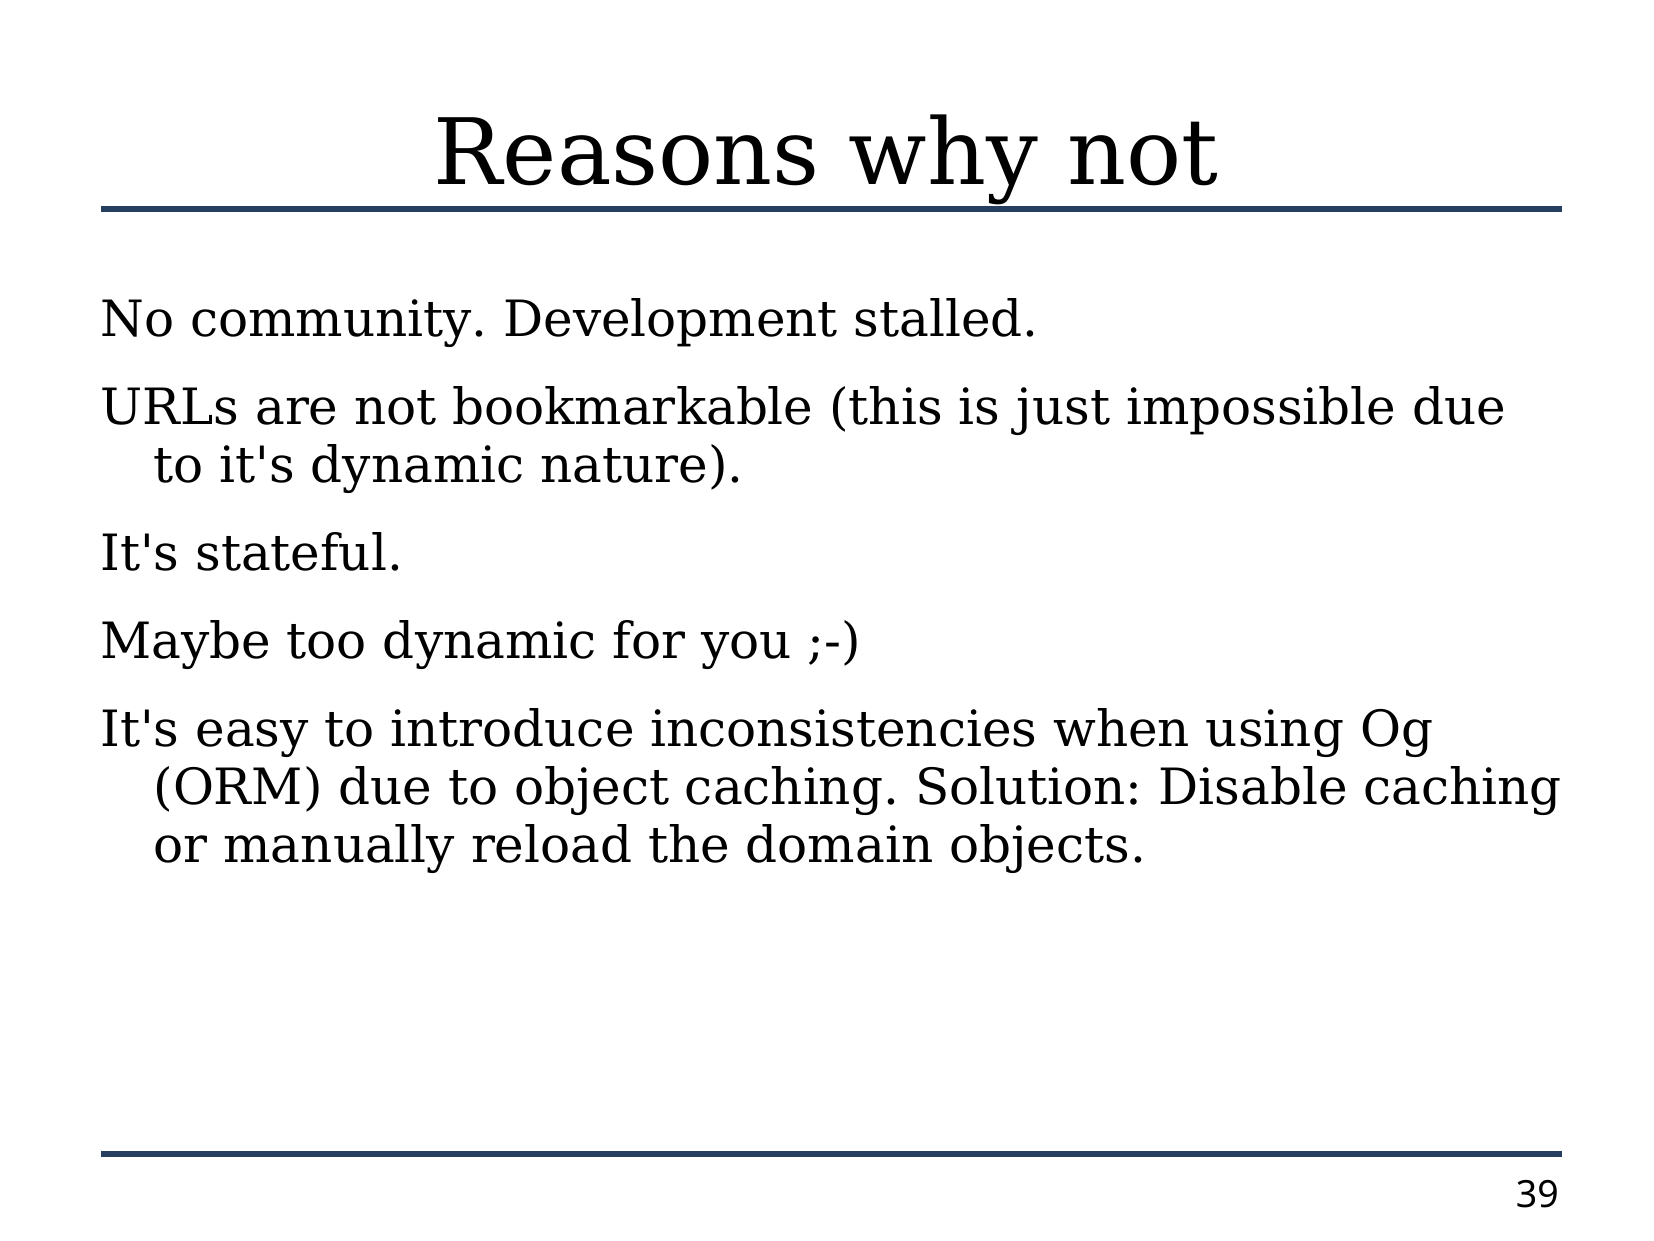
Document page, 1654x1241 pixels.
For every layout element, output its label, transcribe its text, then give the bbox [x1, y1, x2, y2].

title Reasons why not [82, 49, 1571, 257]
list No community. Development stalled. URLs are not bookmarkable (this is just impossible due to it's dynamic nature). It's stateful. Maybe too dynamic for you ;-) It's easy to introduce inconsistencies when using Og (ORM) due to object caching. Solution: Disable caching or manually reload the domain objects. [82, 290, 1571, 1109]
